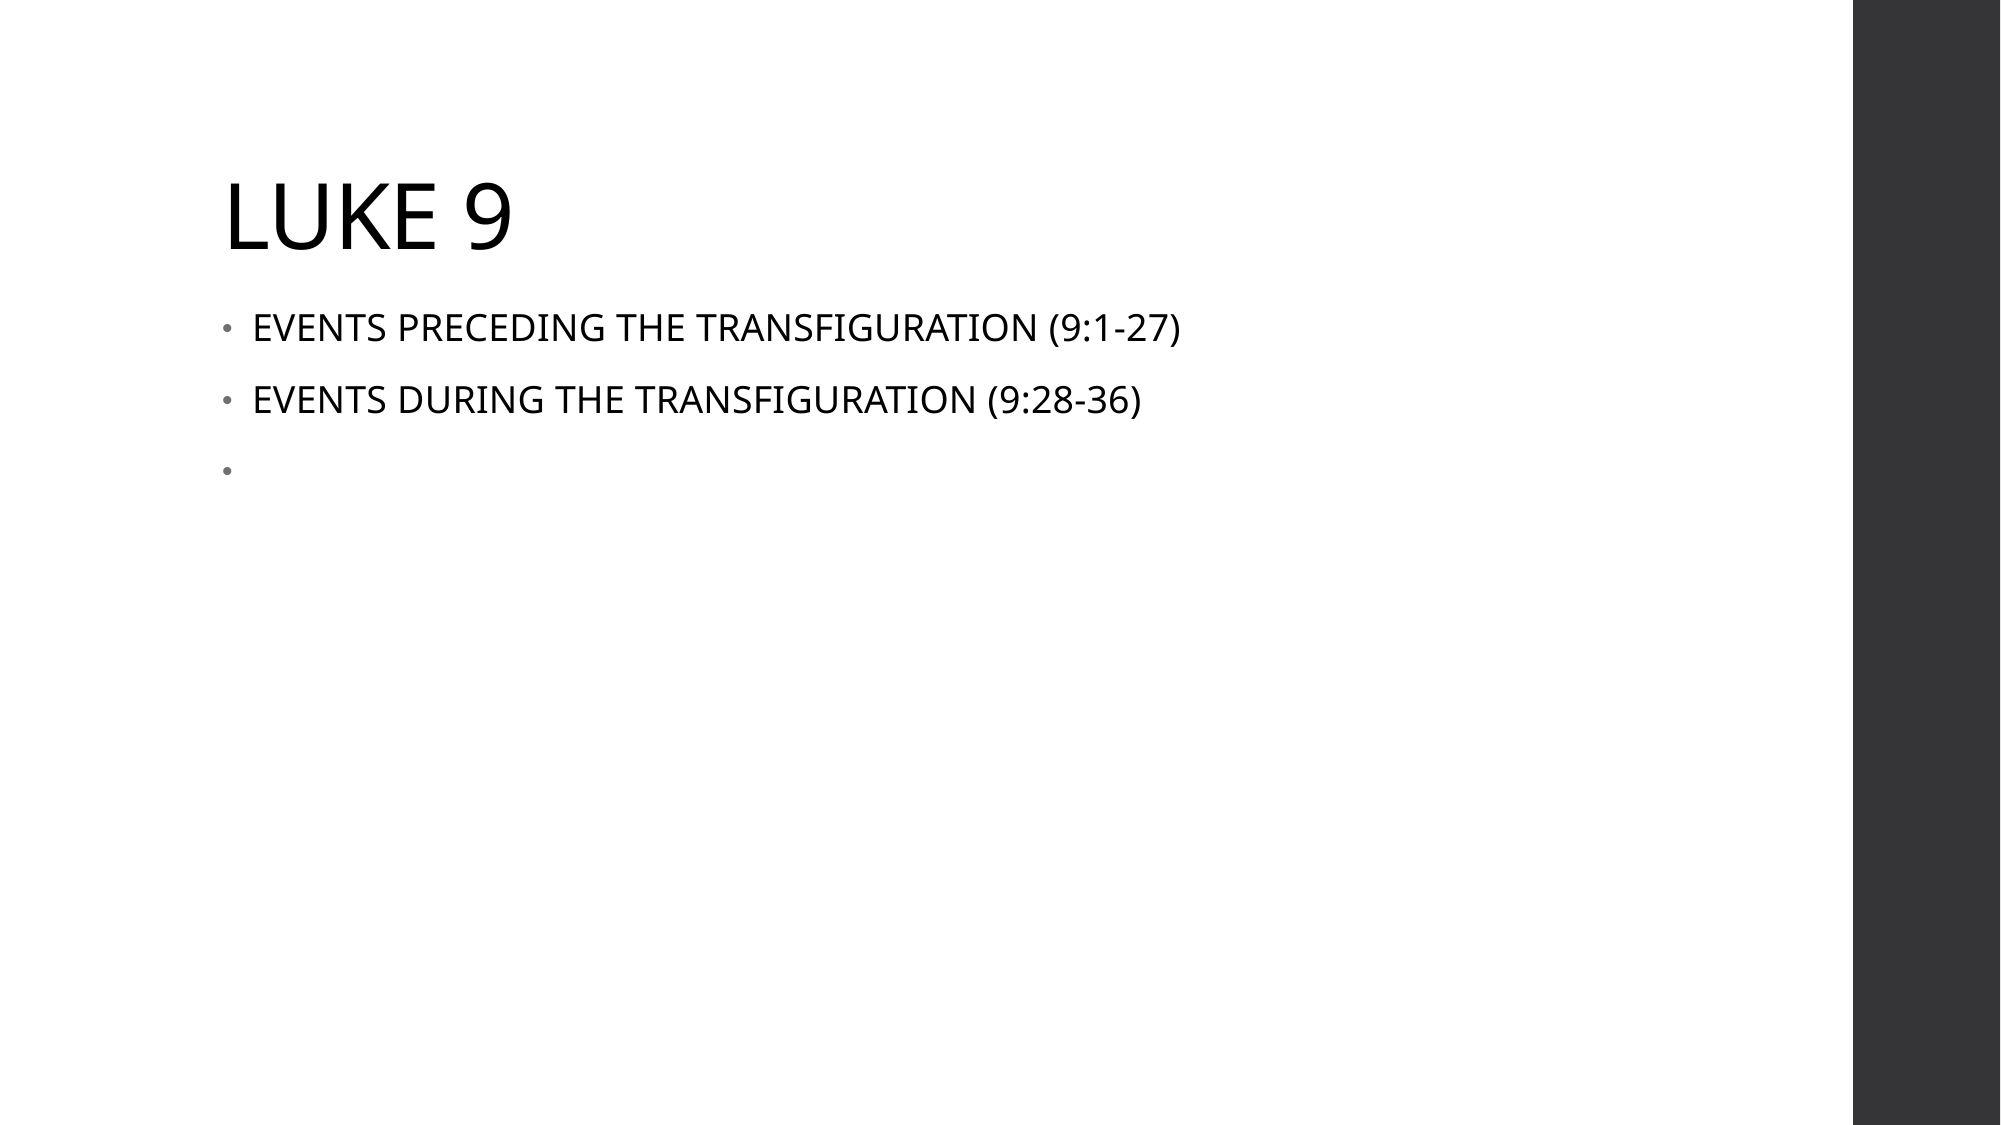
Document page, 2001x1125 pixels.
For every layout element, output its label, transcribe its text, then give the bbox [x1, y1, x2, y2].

title LUKE 9 [206, 60, 1797, 278]
list EVENTS PRECEDING THE TRANSFIGURATION (9:1-27) EVENTS DURING THE TRANSFIGURATION (9:28-36) [206, 299, 1617, 1014]
